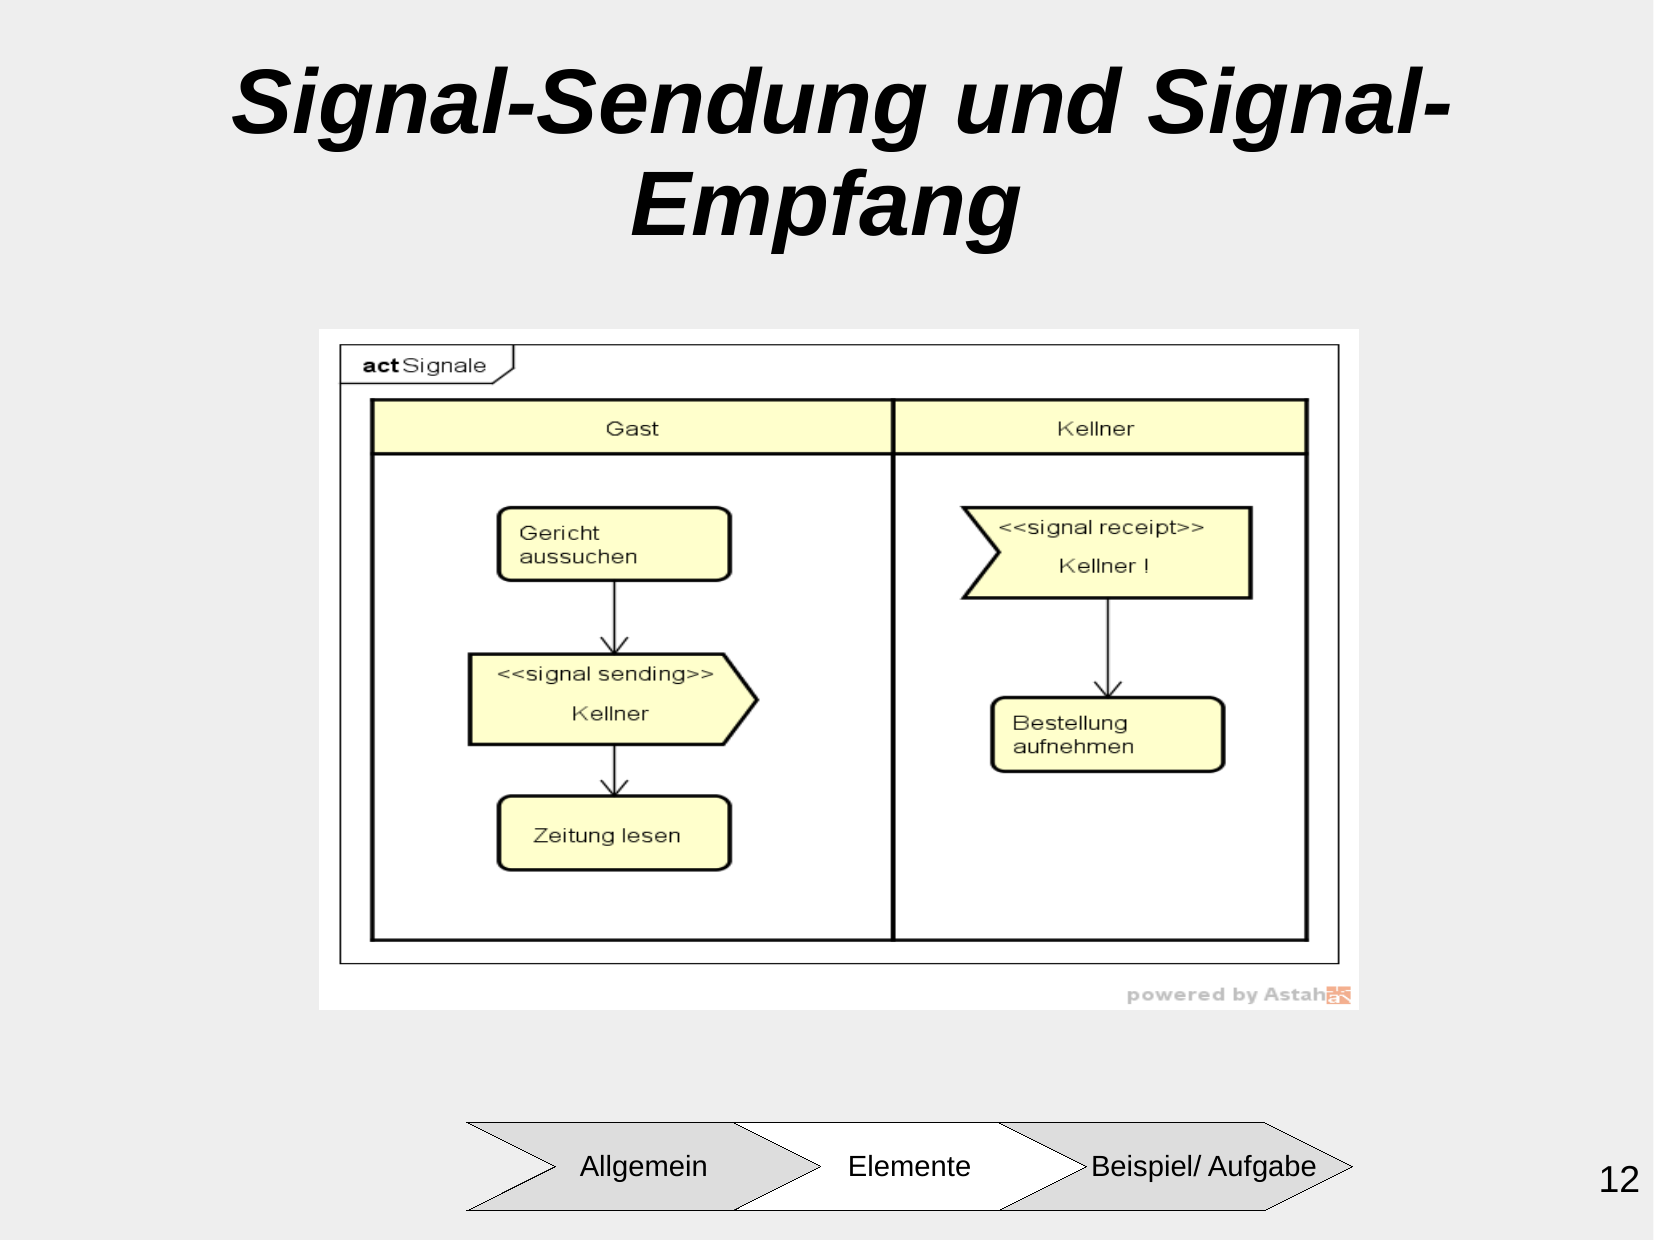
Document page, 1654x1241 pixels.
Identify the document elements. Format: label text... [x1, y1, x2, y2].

picture [319, 329, 1359, 1010]
text_box Beispiel/ Aufgabe [998, 1122, 1353, 1211]
list [135, 324, 1625, 1050]
text_box <Nummer> [1584, 1151, 1654, 1209]
title Signal-Sendung und Signal-Empfang [82, 49, 1571, 257]
text_box Elemente [732, 1122, 1085, 1211]
text_box Allgemein [466, 1122, 819, 1211]
